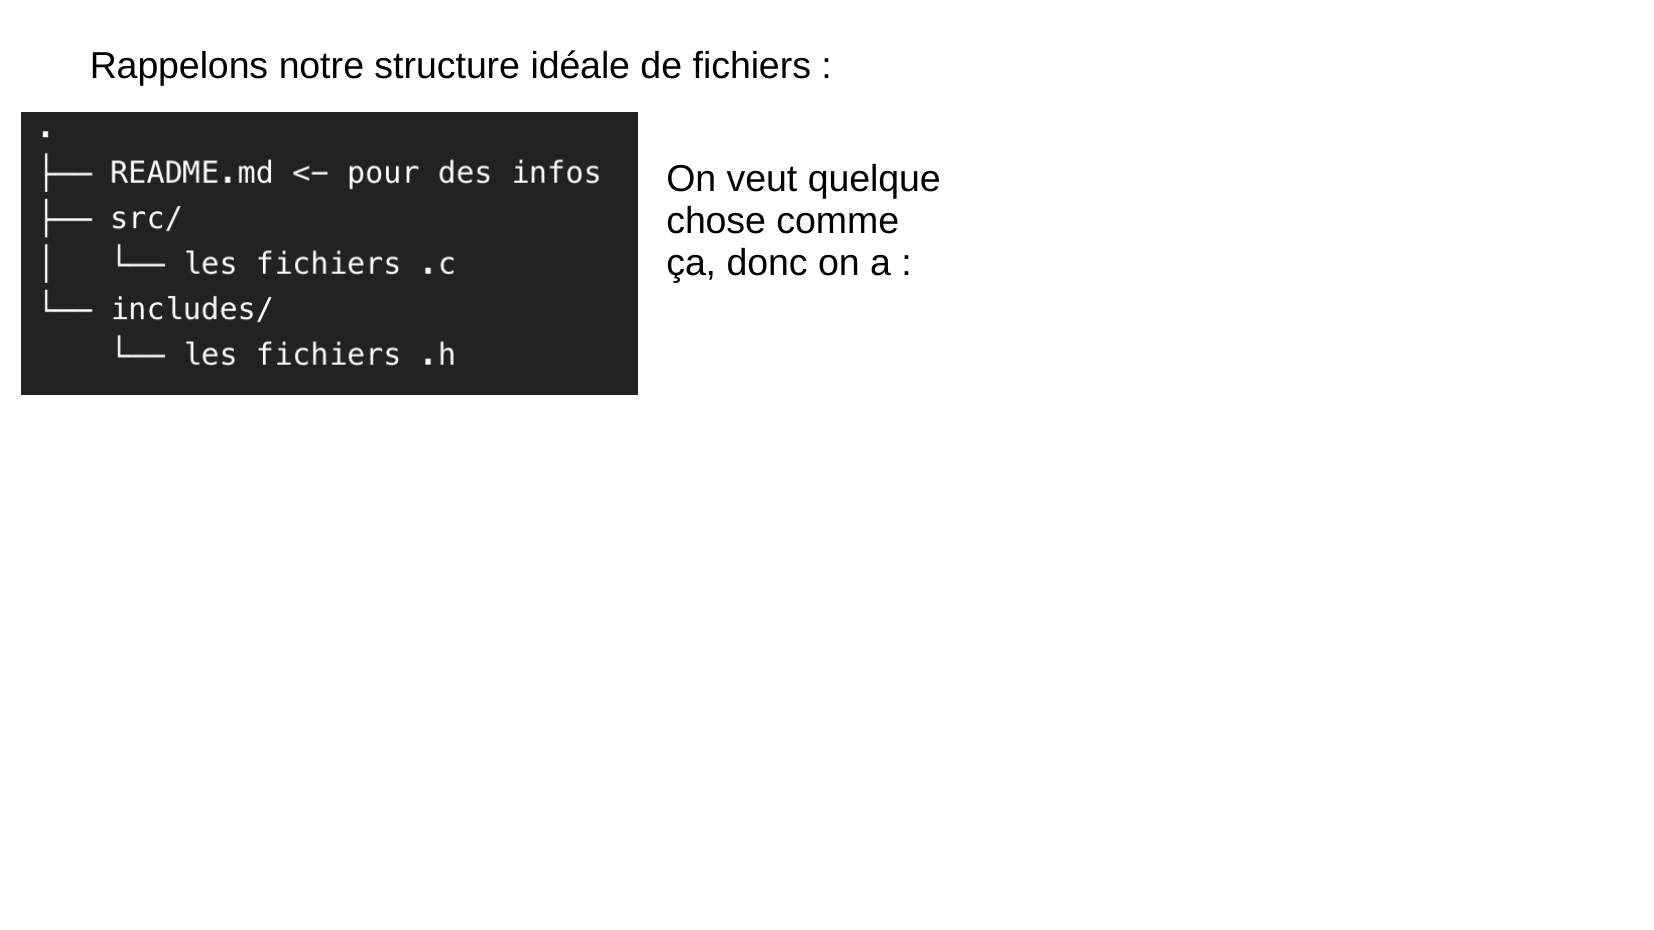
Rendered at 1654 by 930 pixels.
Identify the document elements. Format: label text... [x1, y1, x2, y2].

text_box Rappelons notre structure idéale de fichiers : [75, 37, 1613, 151]
text_box On veut quelque chose comme ça, donc on a : [651, 150, 961, 376]
picture [21, 112, 638, 395]
